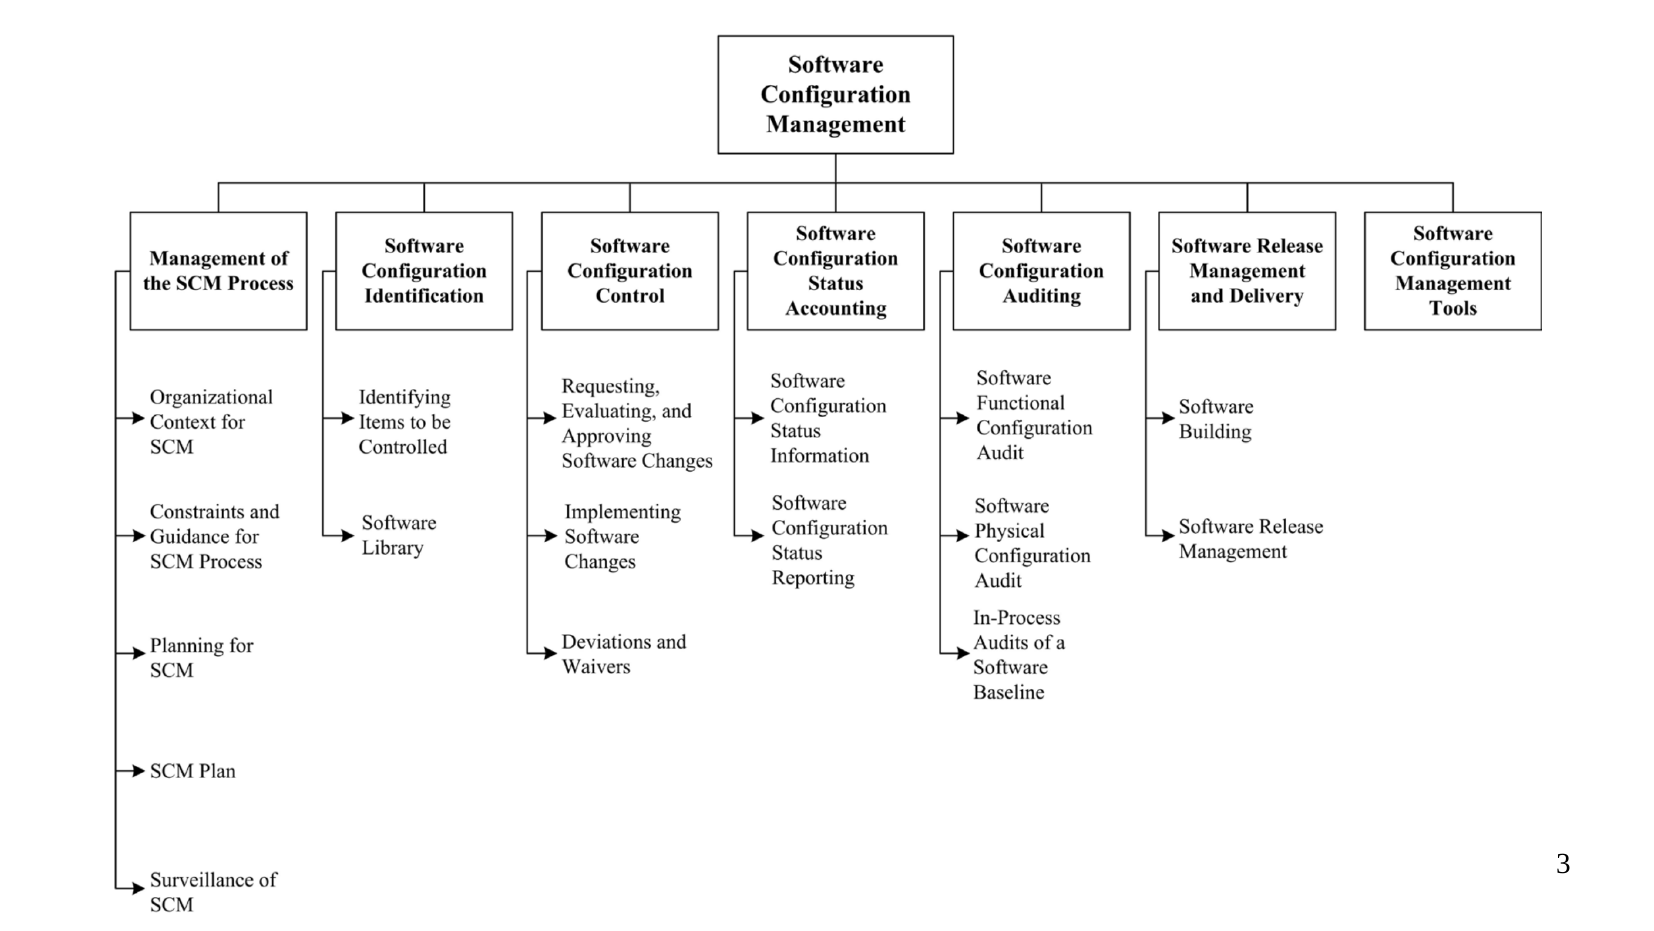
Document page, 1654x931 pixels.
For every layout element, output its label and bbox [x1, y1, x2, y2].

picture [105, 29, 1550, 916]
